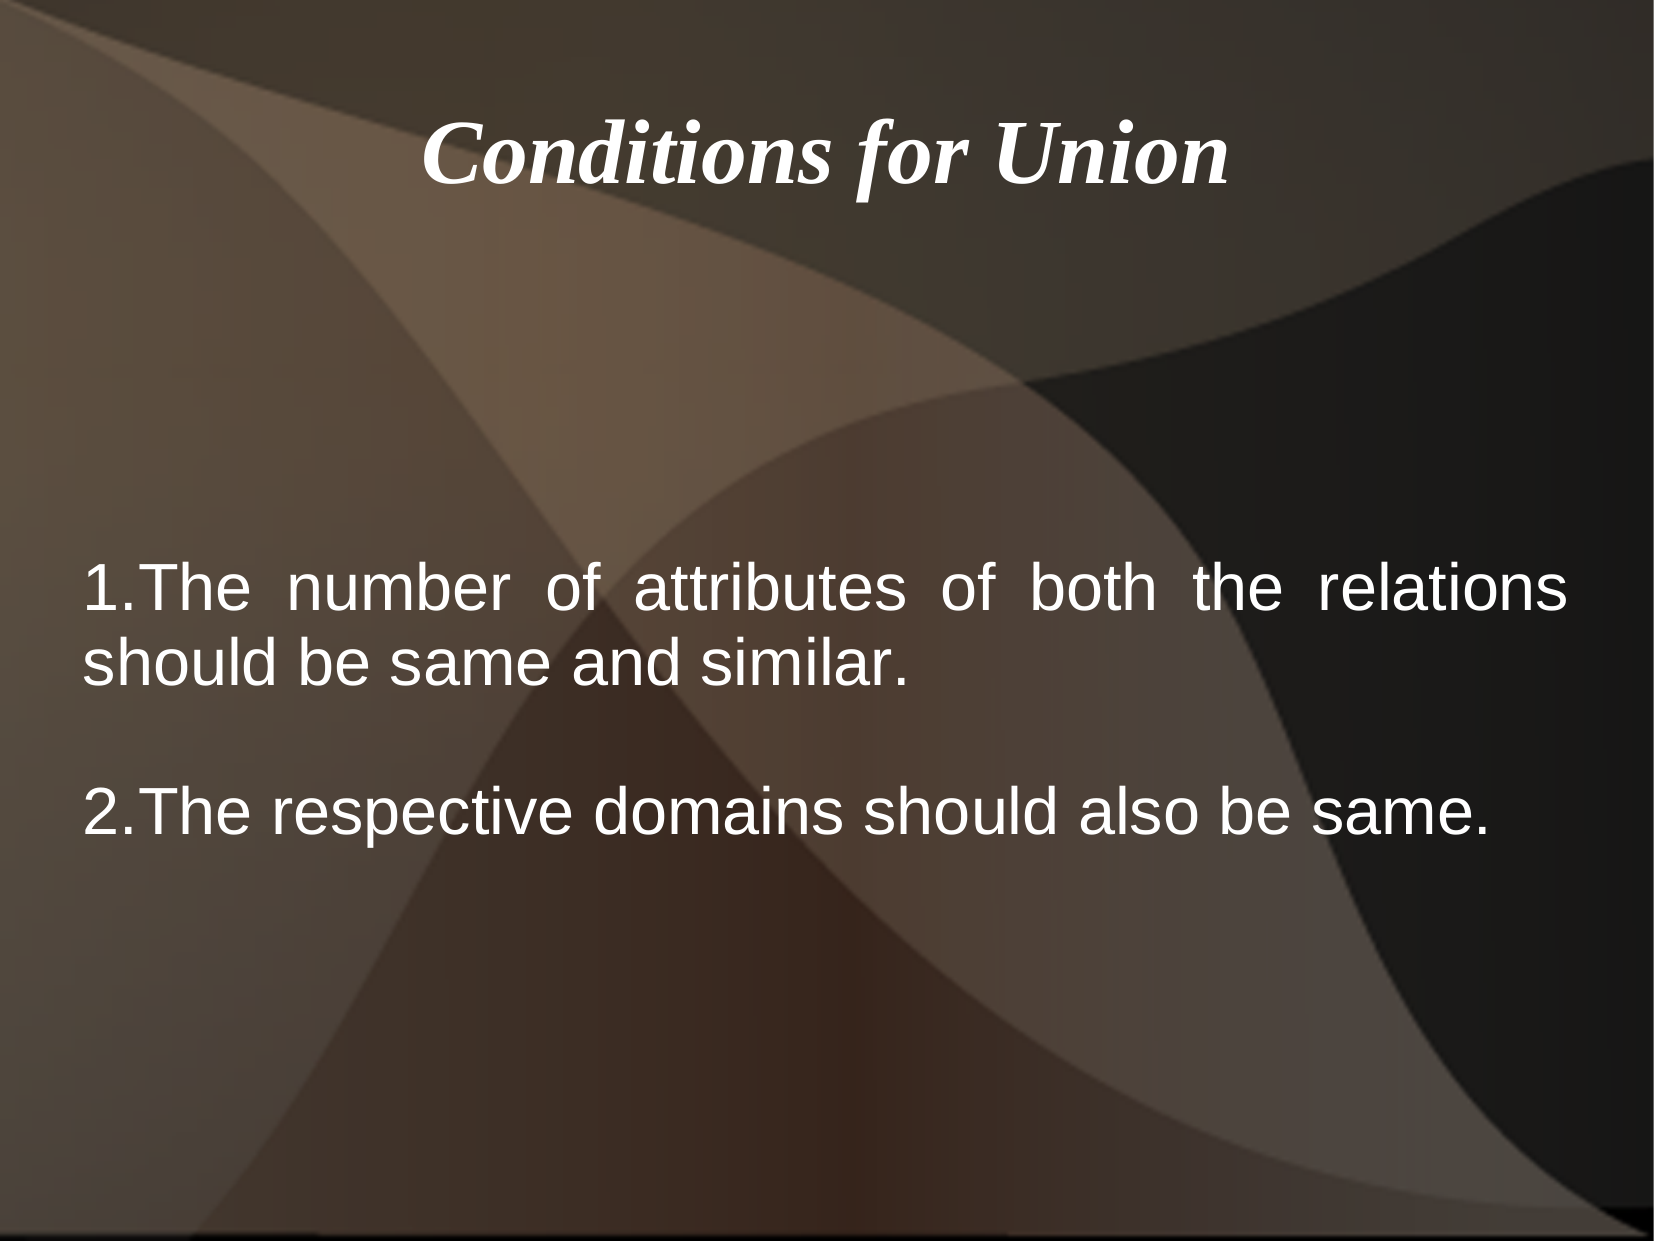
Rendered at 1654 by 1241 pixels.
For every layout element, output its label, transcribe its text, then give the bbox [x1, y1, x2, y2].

subtitle The number of attributes of both the relations should be same and similar. The respective domains should also be same. [82, 297, 1571, 1102]
title Conditions for Union [82, 56, 1571, 250]
picture [0, 0, 1654, 1241]
